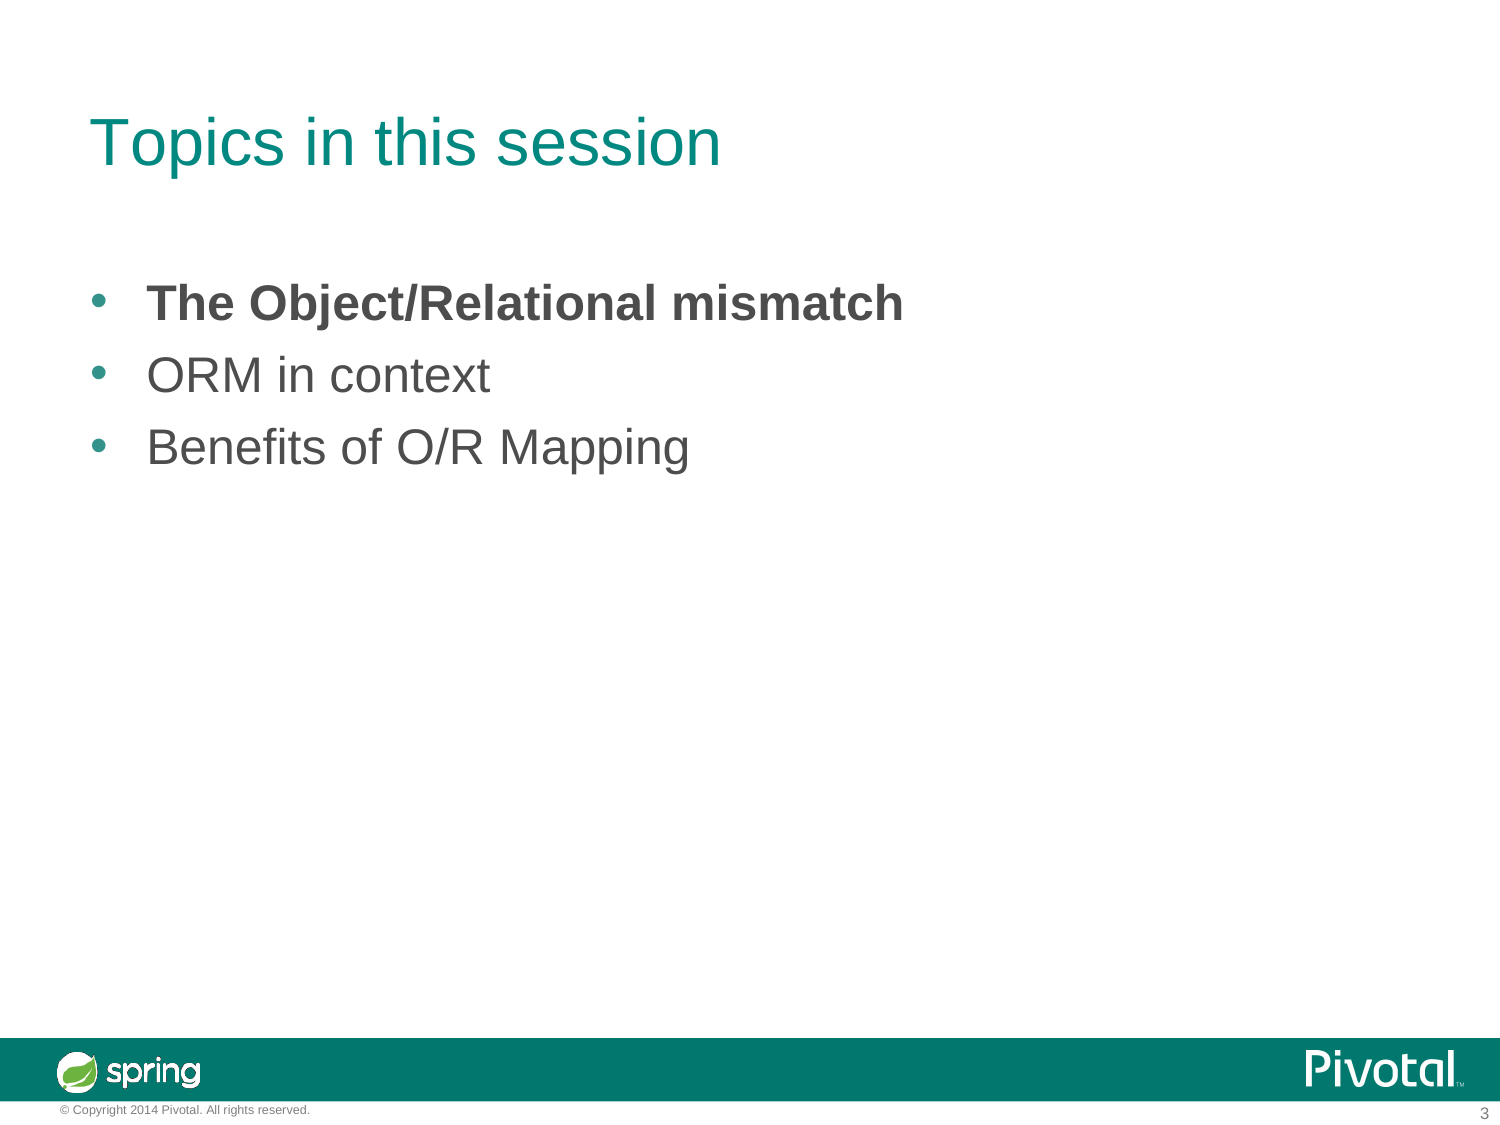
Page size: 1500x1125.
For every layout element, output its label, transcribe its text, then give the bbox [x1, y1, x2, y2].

list The Object/Relational mismatch ORM in context Benefits of O/R Mapping [75, 262, 1426, 1005]
picture [1306, 1050, 1464, 1087]
picture [32, 1041, 210, 1103]
title Topics in this session [75, 45, 1426, 233]
